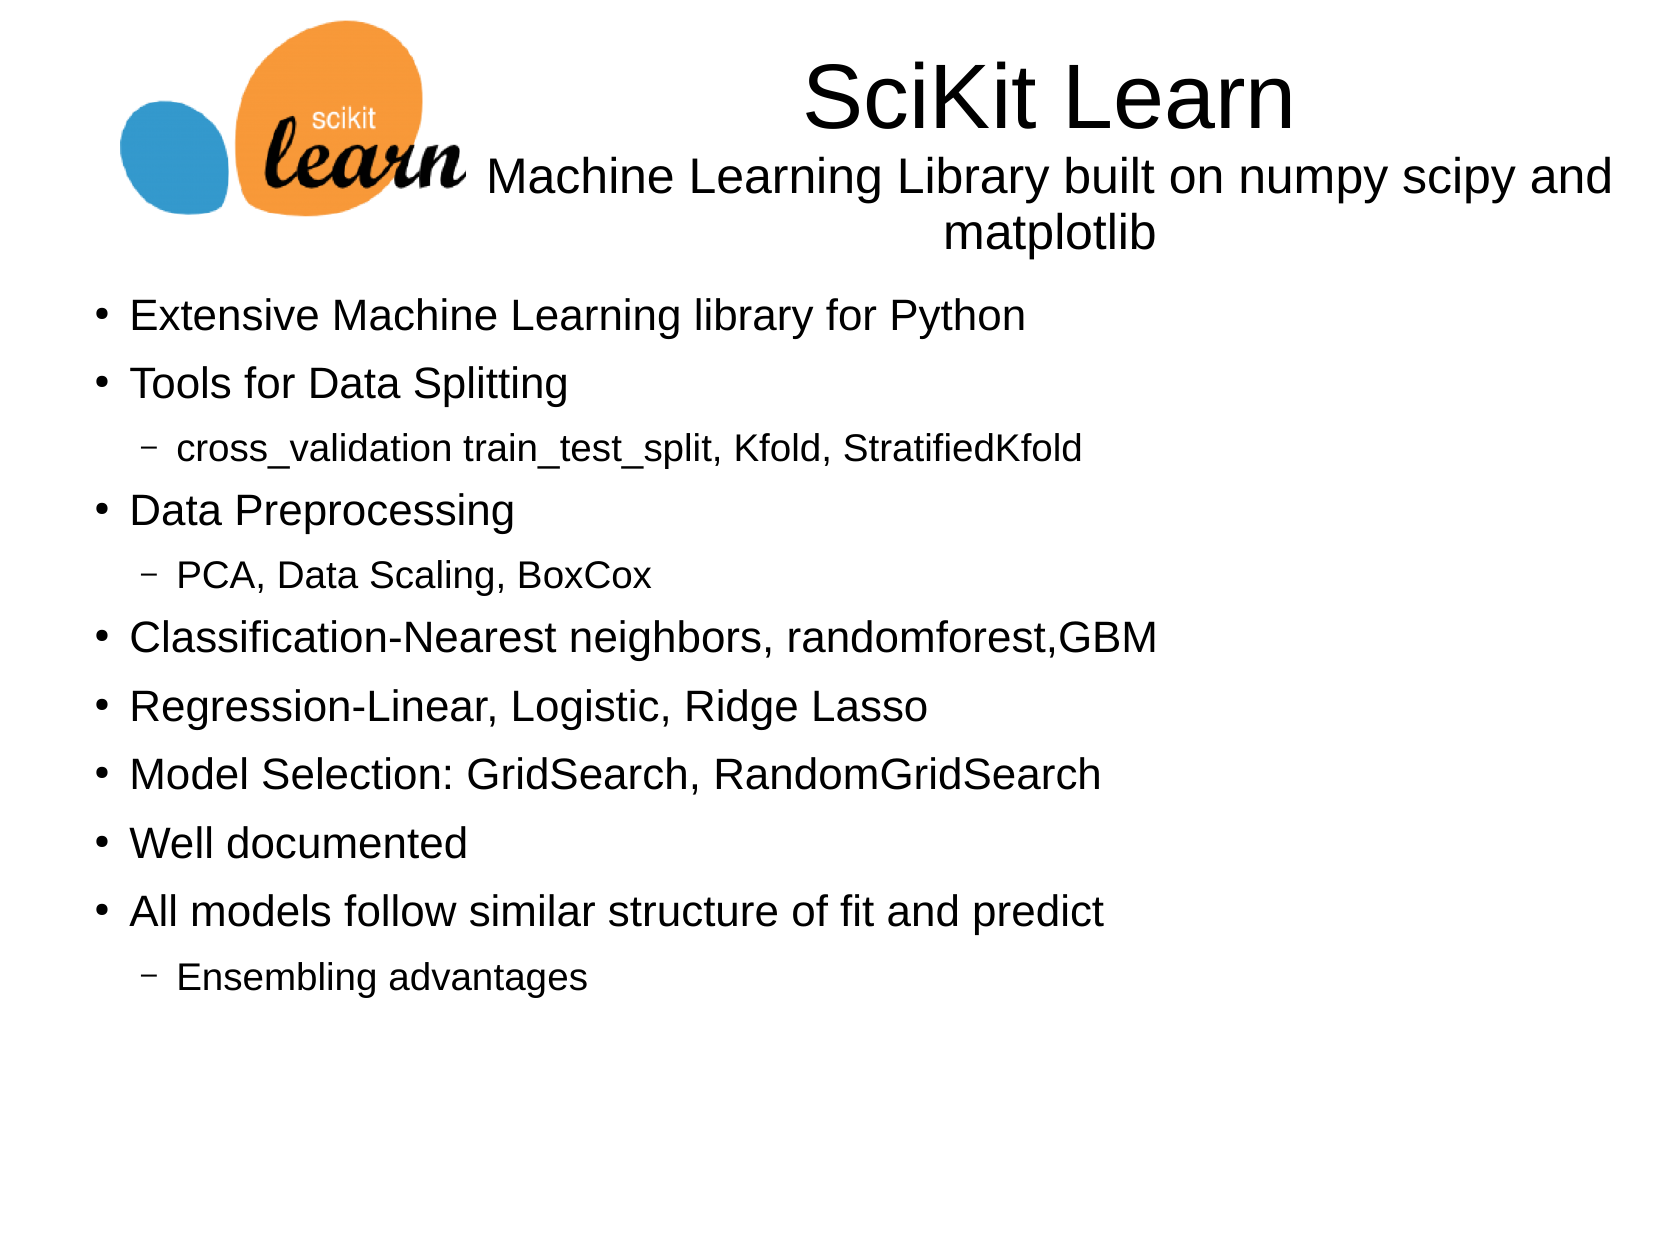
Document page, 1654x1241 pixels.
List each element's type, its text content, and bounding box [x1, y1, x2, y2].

list Extensive Machine Learning library for Python Tools for Data Splitting cross_validation train_test_split, Kfold, StratifiedKfold Data Preprocessing PCA, Data Scaling, BoxCox Classification-Nearest neighbors, randomforest,GBM Regression-Linear, Logistic, Ridge Lasso Model Selection: GridSearch, RandomGridSearch Well documented All models follow similar structure of fit and predict Ensembling advantages [82, 290, 1571, 1010]
picture [120, 0, 466, 316]
title SciKit Learn Machine Learning Library built on numpy scipy and matplotlib [466, 45, 1636, 261]
